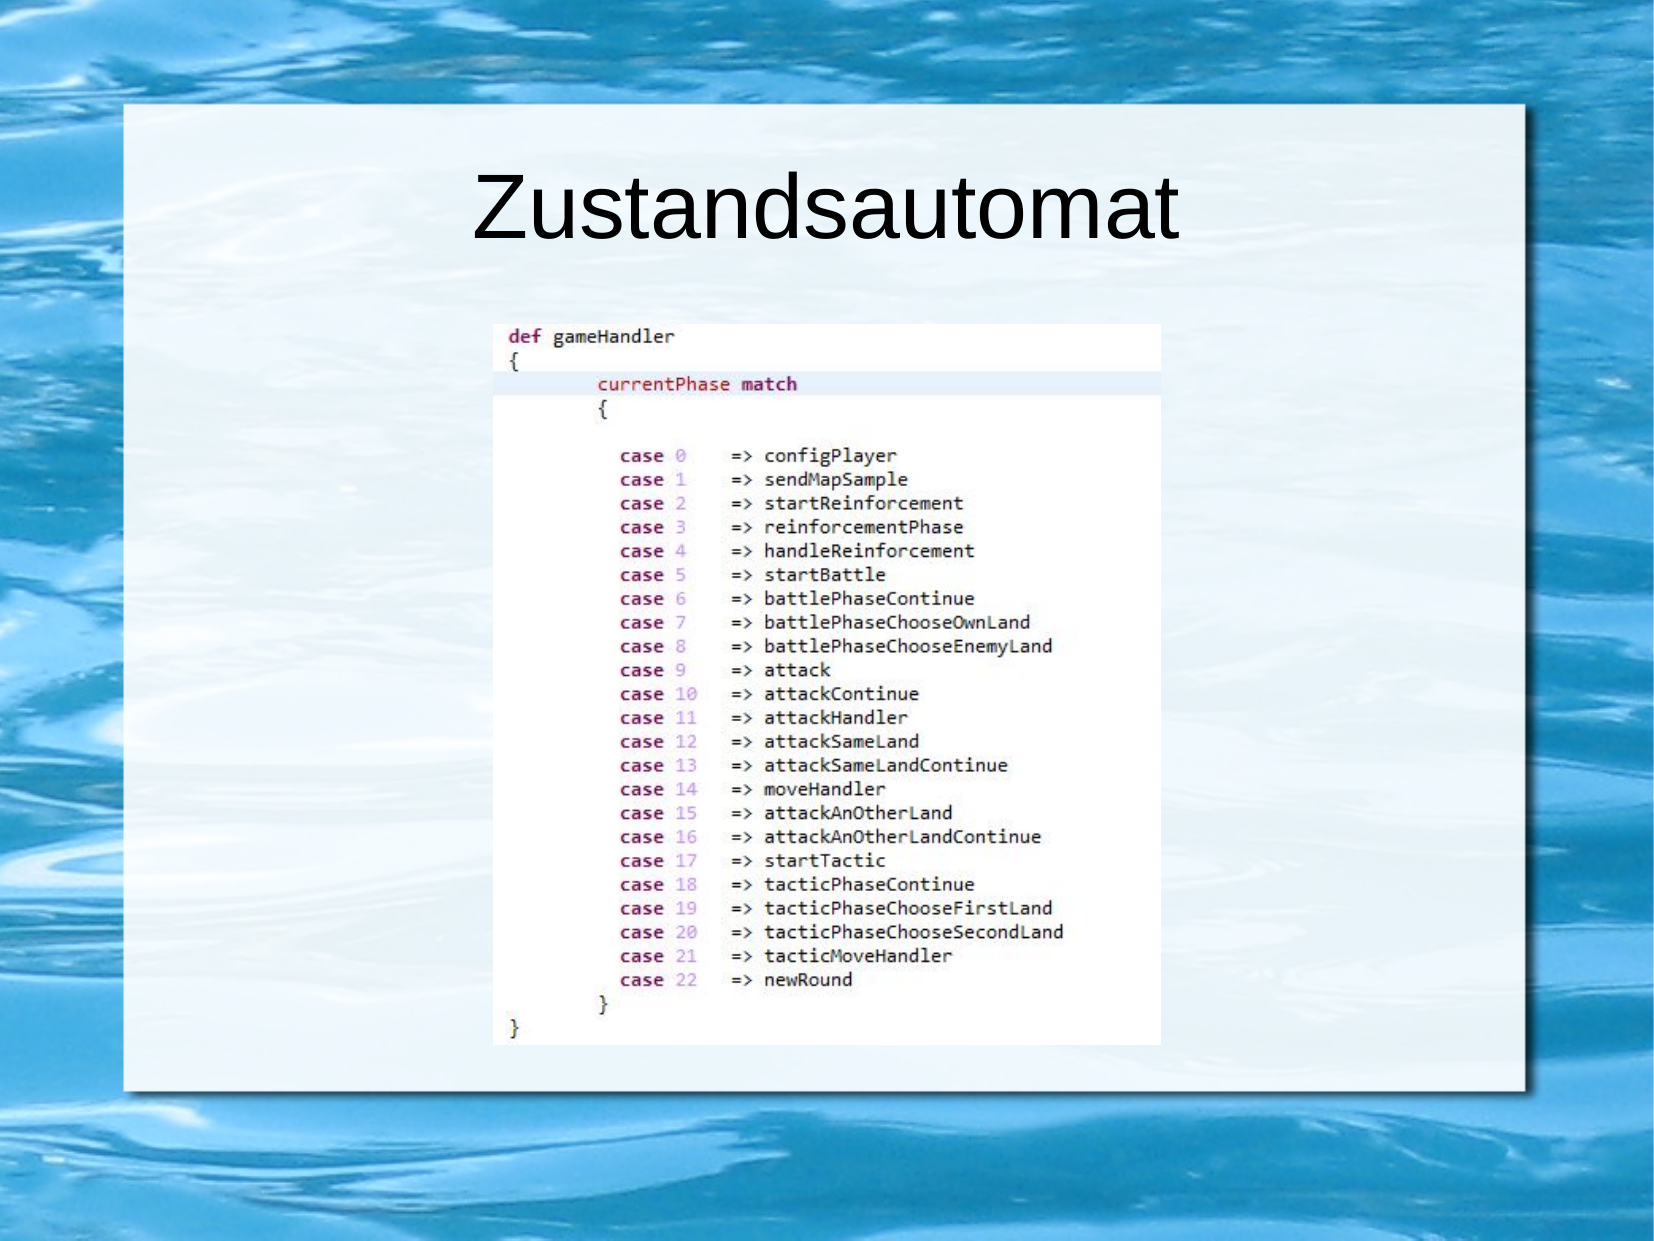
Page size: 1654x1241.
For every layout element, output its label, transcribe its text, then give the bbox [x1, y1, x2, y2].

title Zustandsautomat [147, 118, 1506, 296]
picture [0, 0, 1654, 1241]
